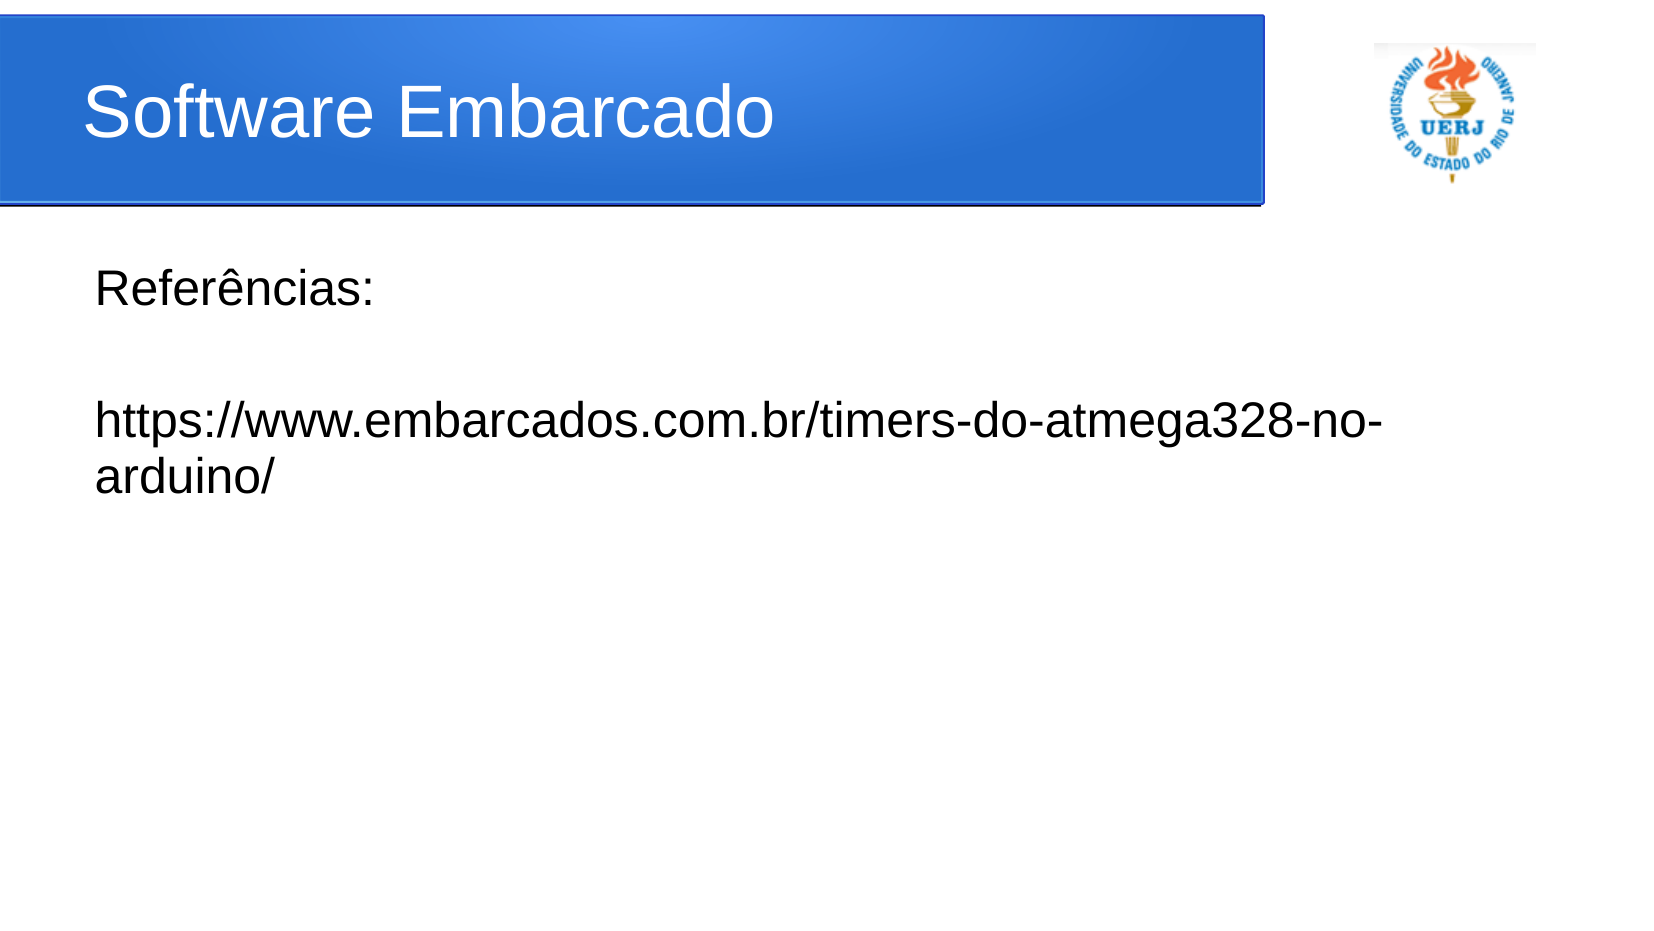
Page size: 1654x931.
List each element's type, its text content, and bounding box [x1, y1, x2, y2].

subtitle Referências: https://www.embarcados.com.br/timers-do-atmega328-no-arduino/ [94, 259, 1548, 931]
picture [1374, 43, 1536, 190]
title Software Embarcado [82, 35, 1235, 189]
